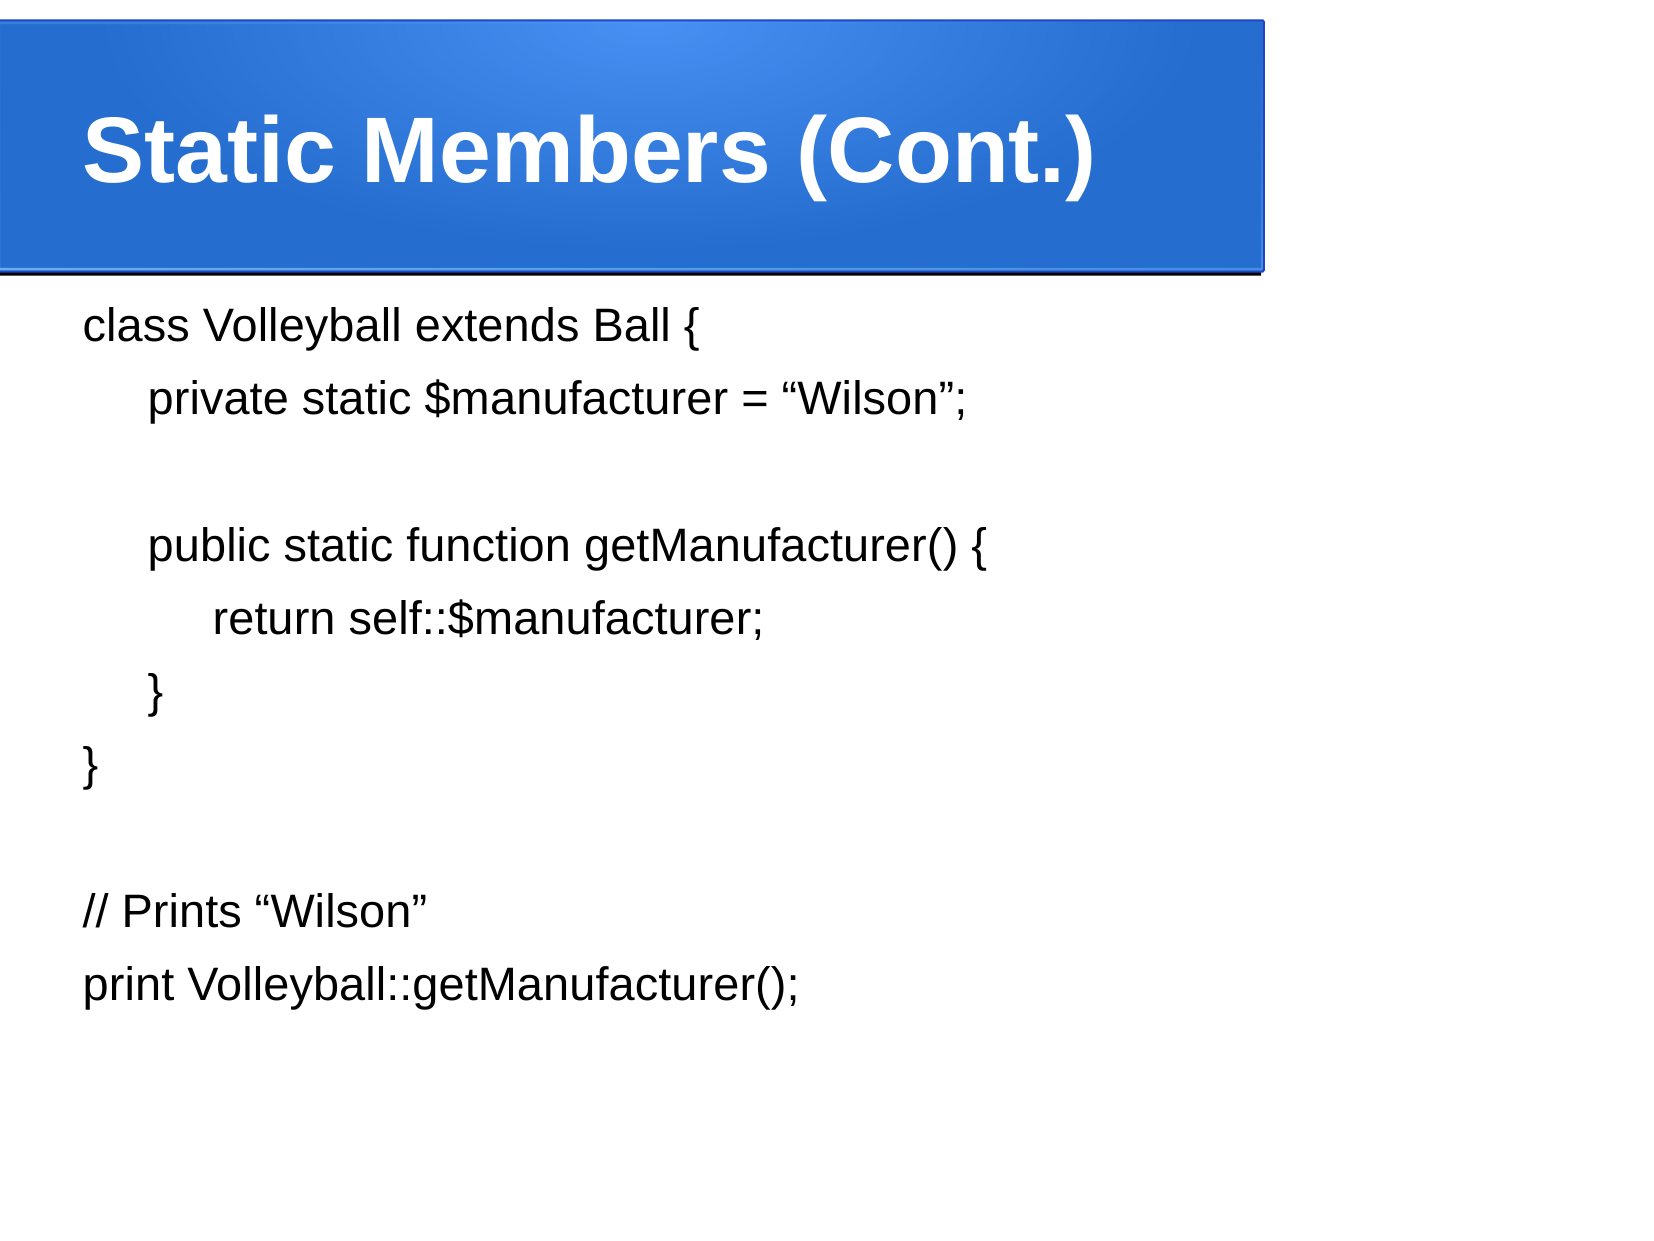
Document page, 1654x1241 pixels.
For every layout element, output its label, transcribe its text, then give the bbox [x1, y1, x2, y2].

list class Volleyball extends Ball { private static $manufacturer = “Wilson”; public static function getManufacturer() { return self::$manufacturer; } } // Prints “Wilson” print Volleyball::getManufacturer(); [82, 299, 1571, 1019]
title Static Members (Cont.) [82, 47, 1235, 252]
